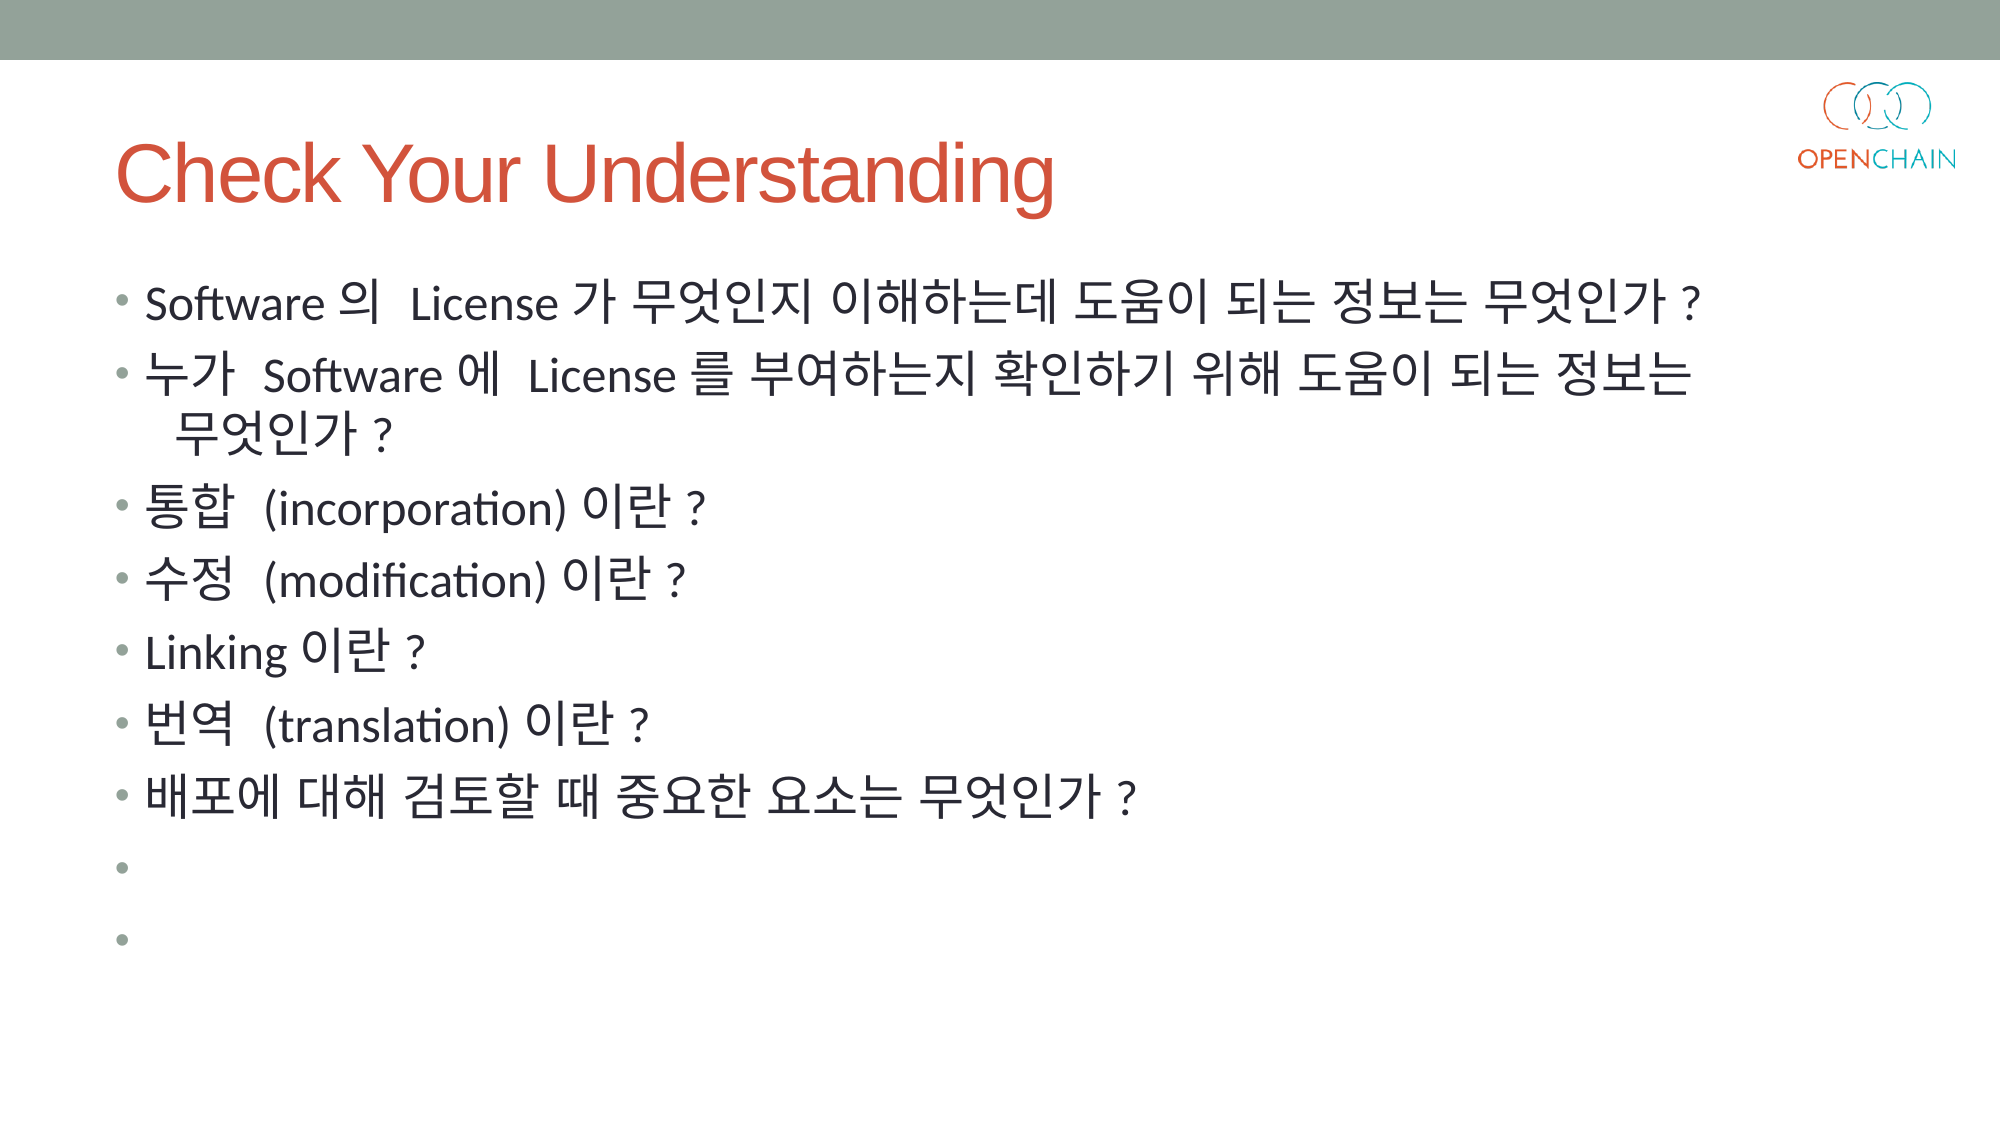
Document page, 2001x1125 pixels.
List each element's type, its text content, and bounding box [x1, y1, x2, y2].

list Software의 License가 무엇인지 이해하는데 도움이 되는 정보는 무엇인가? 누가 Software에 License를 부여하는지 확인하기 위해 도움이 되는 정보는 무엇인가? 통합 (incorporation)이란? 수정 (modification)이란? Linking이란? 번역 (translation)이란? 배포에 대해 검토할 때 중요한 요소는 무엇인가? [99, 262, 1900, 1063]
title Check Your Understanding [99, 87, 1900, 251]
